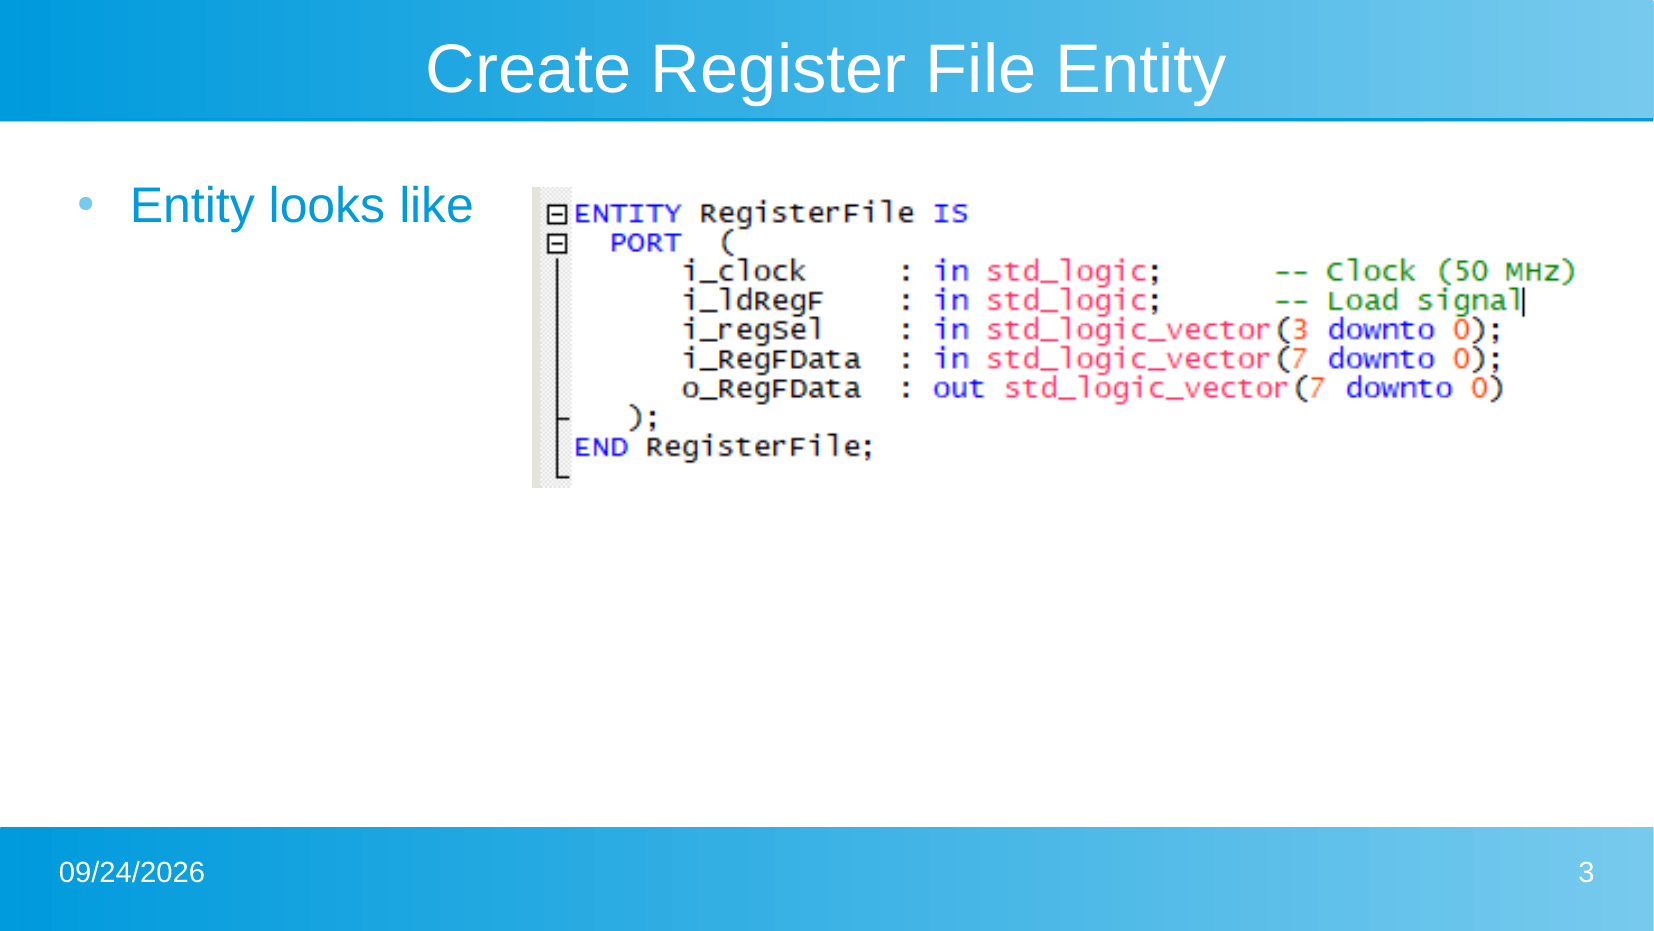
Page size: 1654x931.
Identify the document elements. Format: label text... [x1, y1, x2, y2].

list Entity looks like [59, 177, 488, 768]
picture [532, 187, 1597, 488]
title Create Register File Entity [59, 29, 1595, 108]
